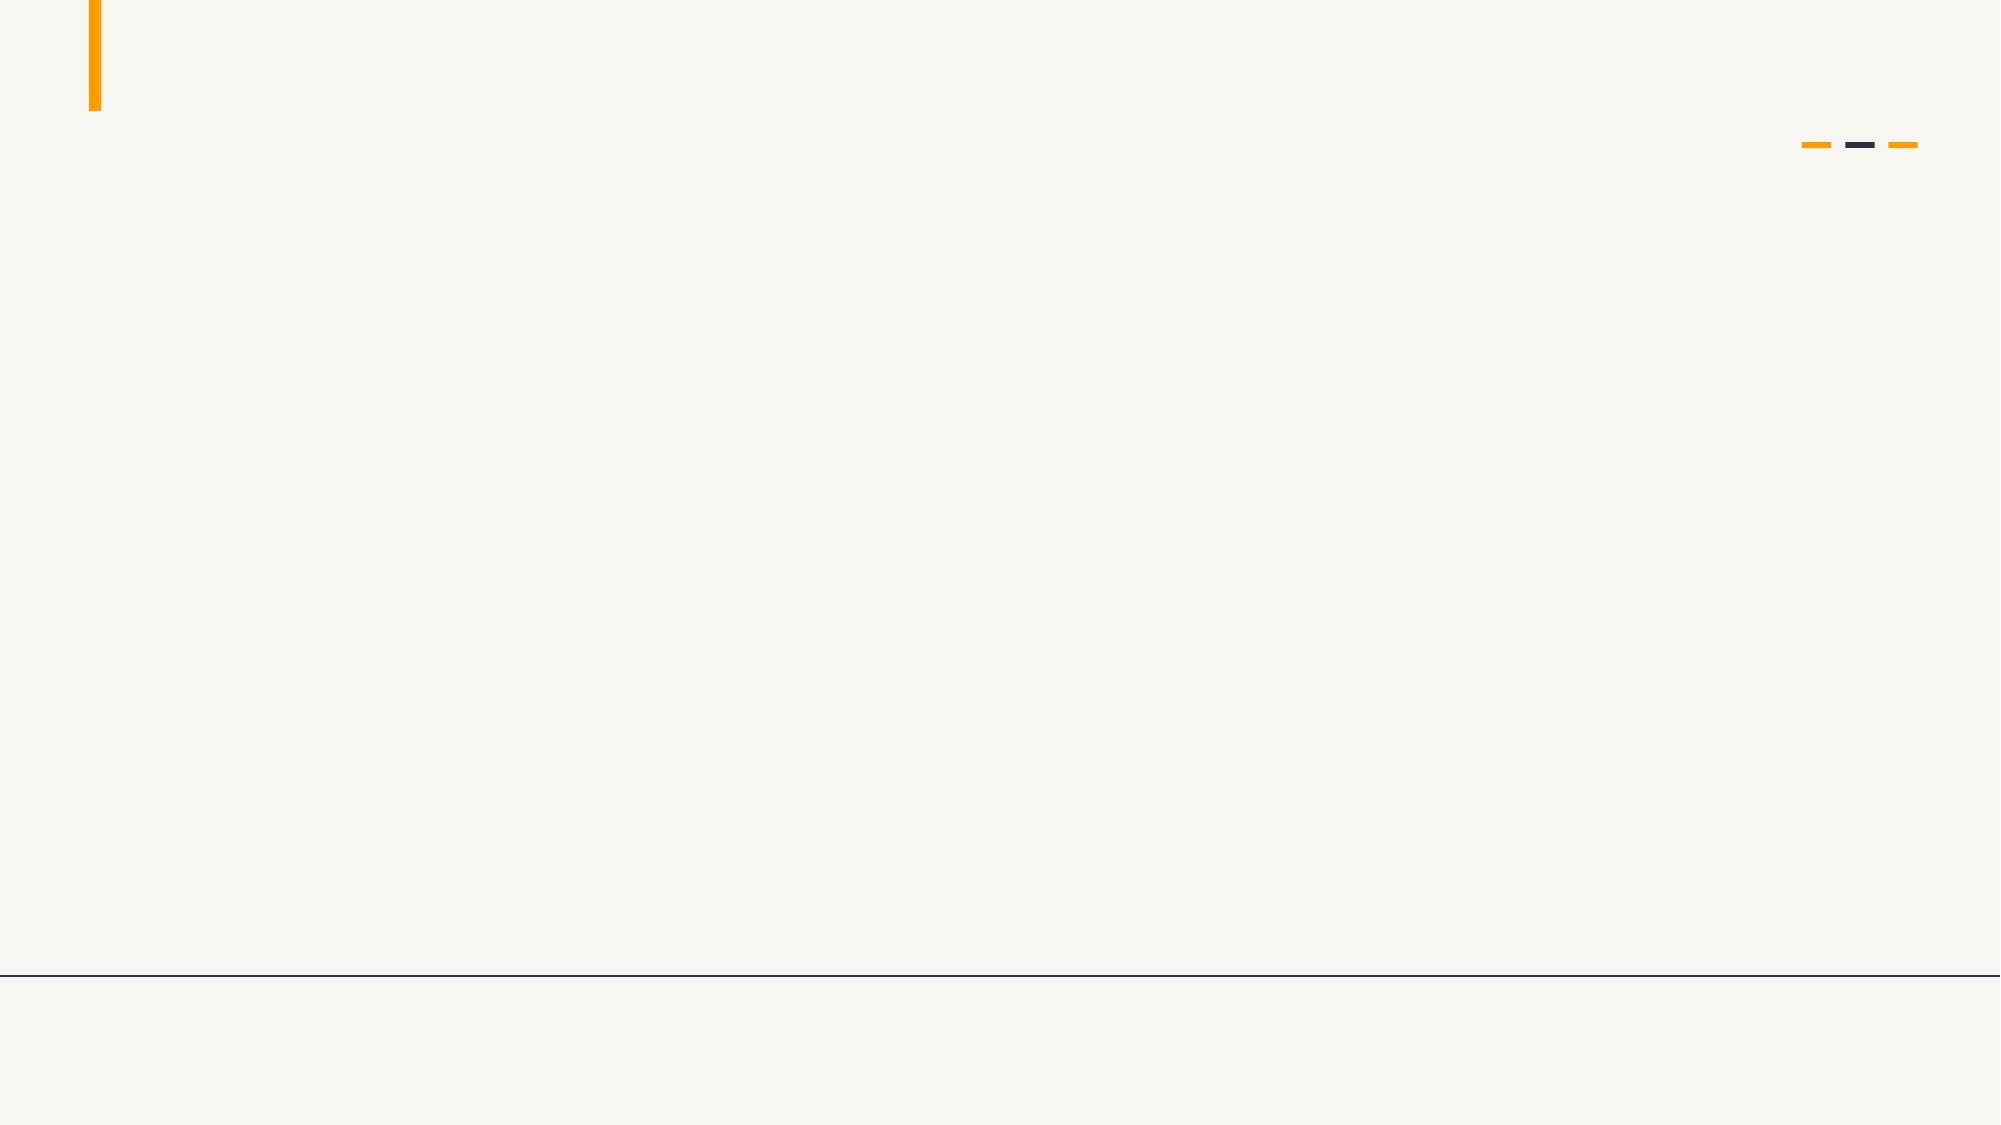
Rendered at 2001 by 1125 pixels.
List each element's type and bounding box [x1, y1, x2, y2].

text_box [1845, 142, 1875, 148]
text_box [1888, 142, 1918, 148]
text_box [89, 0, 102, 112]
text_box [1802, 142, 1832, 148]
